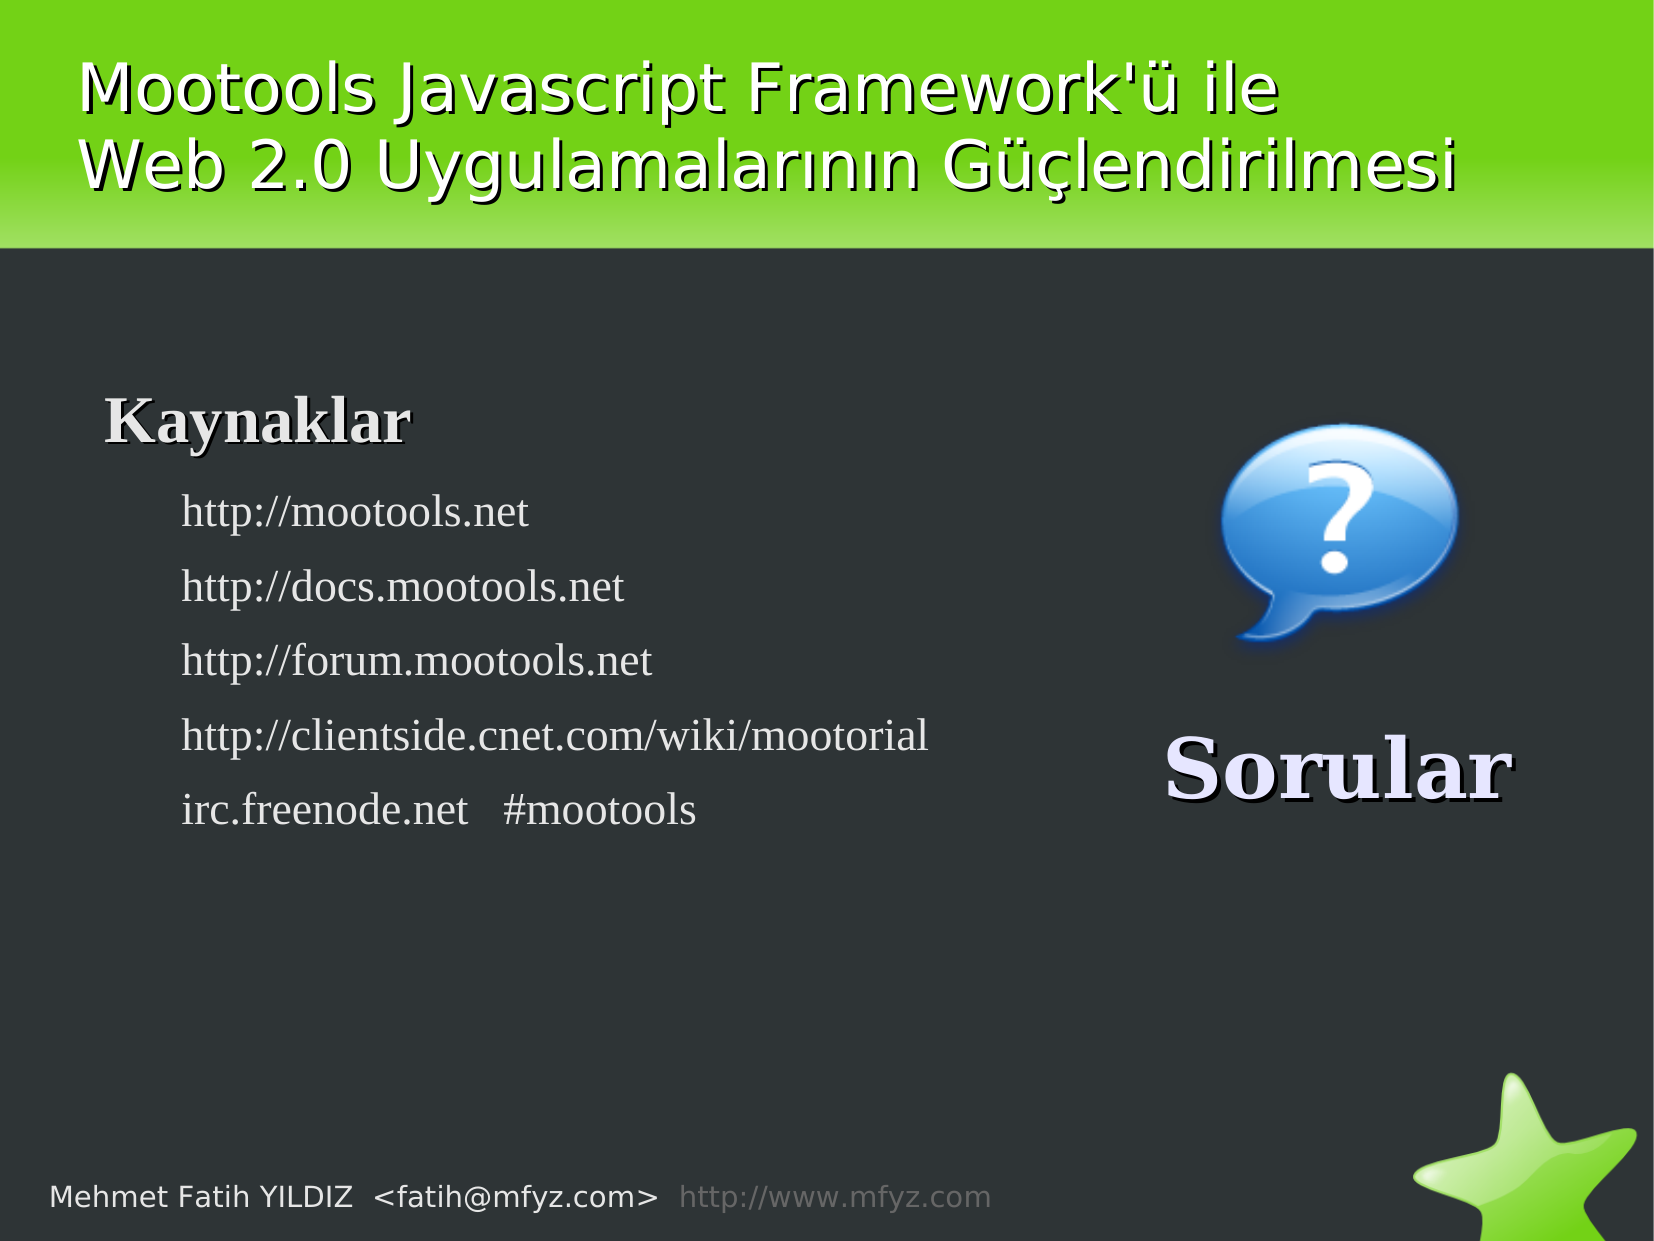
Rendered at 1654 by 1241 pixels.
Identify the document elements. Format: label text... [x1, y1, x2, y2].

title Mootools Javascript Framework'ü ile Web 2.0 Uygulamalarının Güçlendirilmesi [76, 23, 1565, 231]
text_box Mehmet Fatih YILDIZ <fatih@mfyz.com> http://www.mfyz.com [33, 1172, 1201, 1222]
text_box Sorular [1147, 712, 1527, 826]
list Kaynaklar http://mootools.net http://docs.mootools.net http://forum.mootools.net http://clientside.cnet.com/wiki/mootorial irc.freenode.net #mootools [86, 382, 1358, 1088]
picture [0, 0, 1654, 1241]
